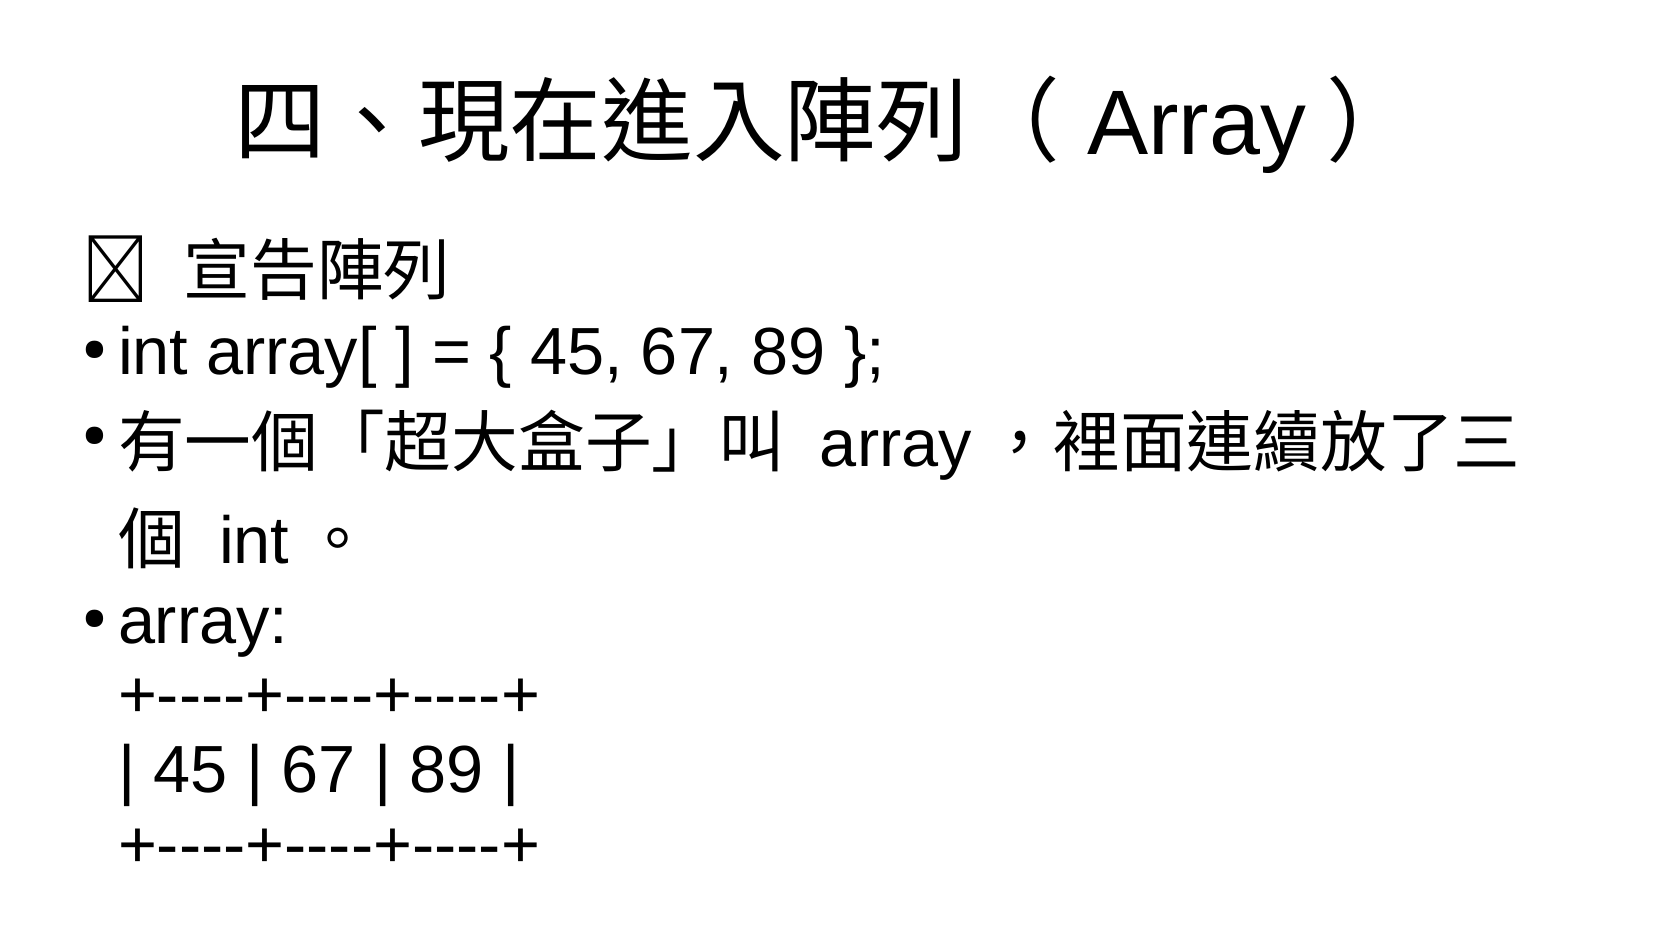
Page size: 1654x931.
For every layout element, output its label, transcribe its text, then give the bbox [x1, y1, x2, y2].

title 四、現在進入陣列（Array） [82, 37, 1571, 193]
subtitle 🔹 宣告陣列 int array[ ] = { 45, 67, 89 }; 有一個「超大盒子」叫 array，裡面連續放了三個 int。 array: +----+----+----+ | 45 | 67 | 89 | +----+----+----+ [82, 217, 1571, 882]
